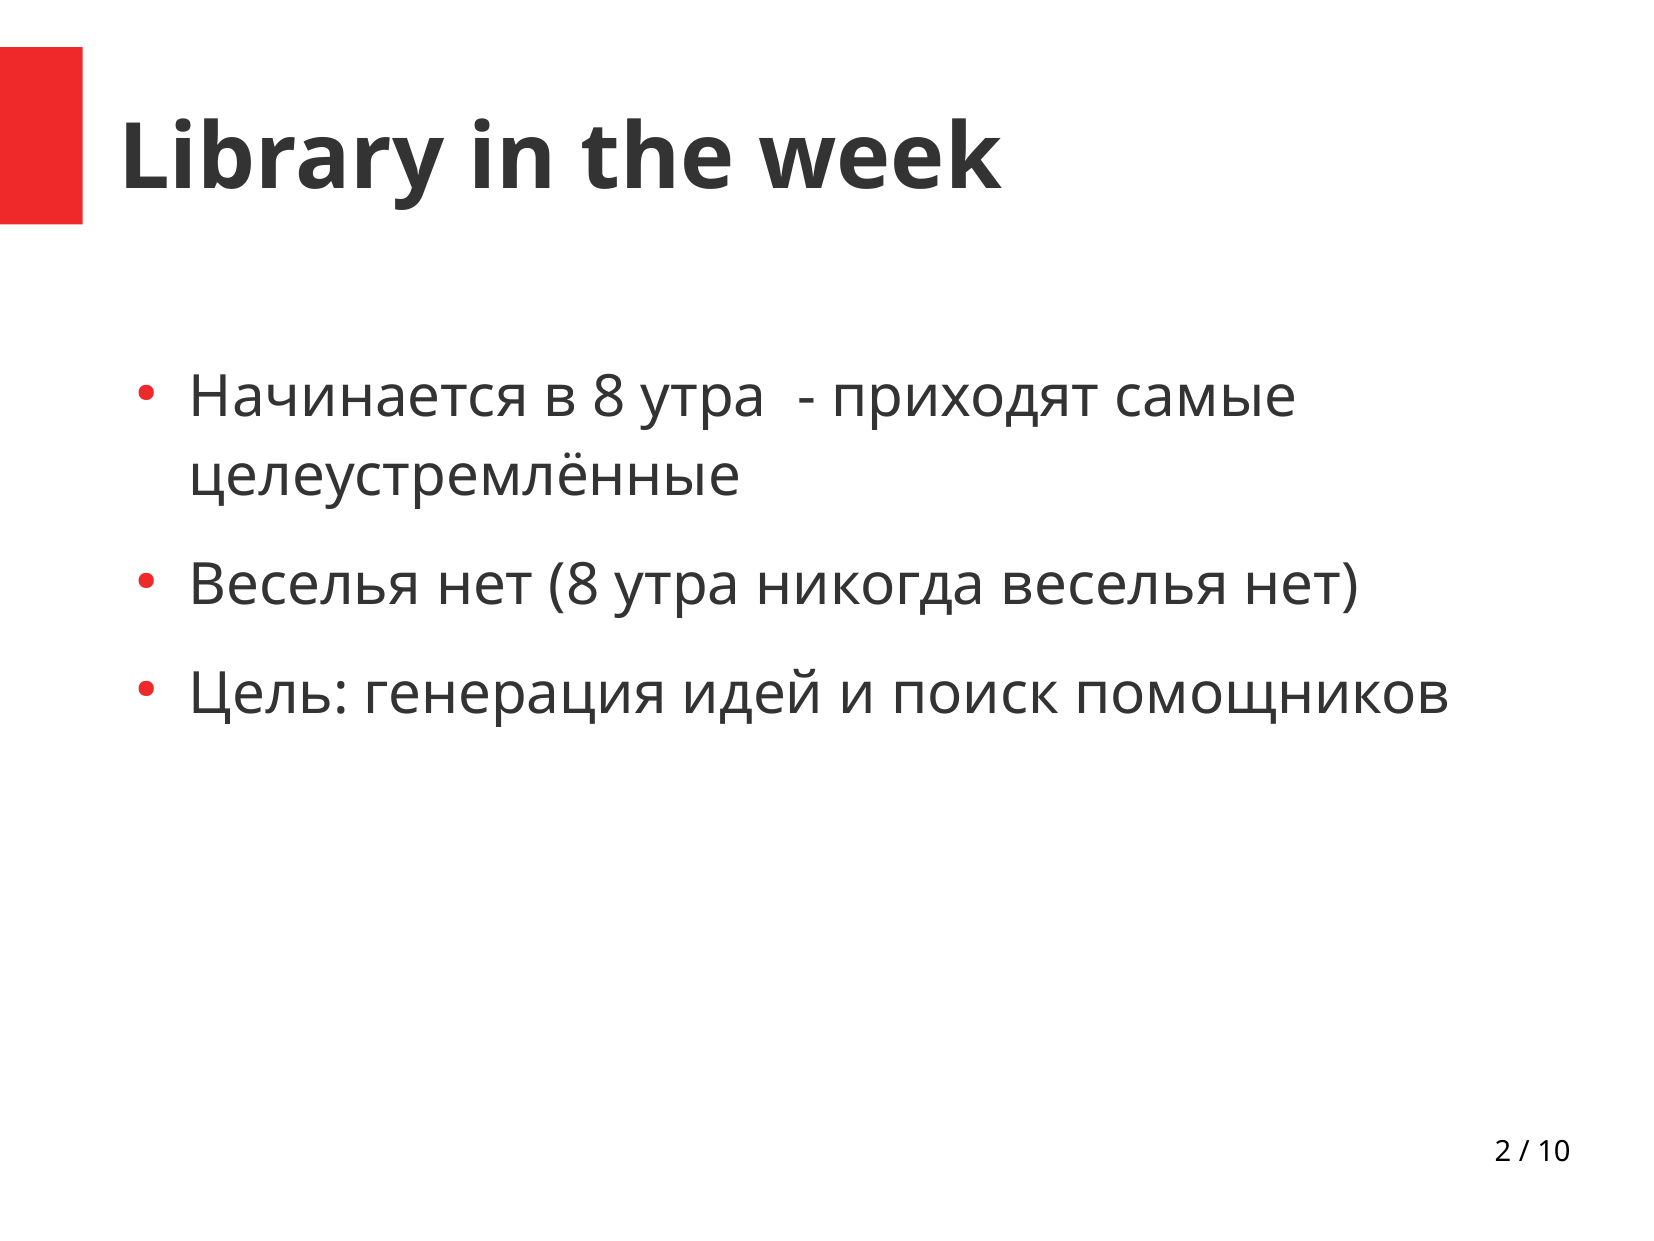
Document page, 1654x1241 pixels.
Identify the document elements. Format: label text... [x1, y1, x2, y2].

title Library in the week [118, 28, 1571, 278]
list Начинается в 8 утра - приходят самые целеустремлённые Веселья нет (8 утра никогда веселья нет) Цель: генерация идей и поиск помощников [118, 354, 1536, 1074]
